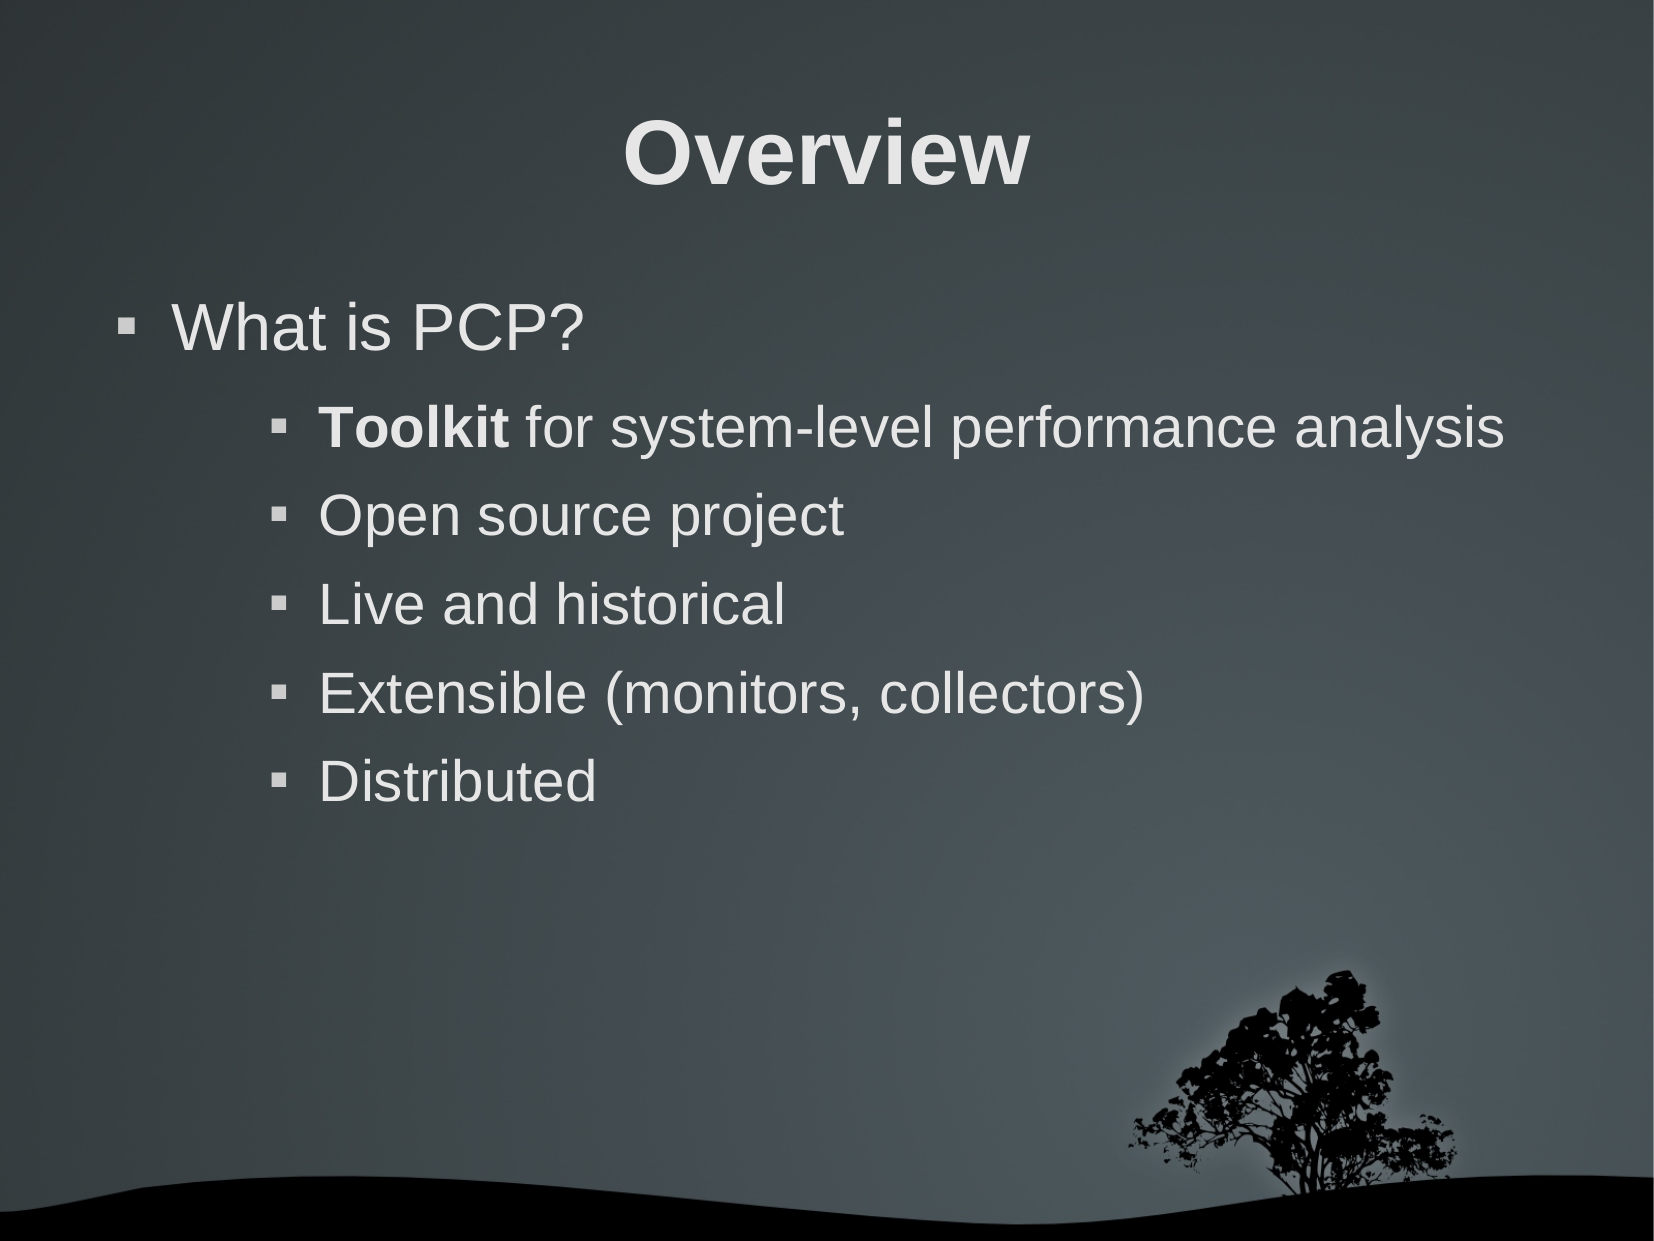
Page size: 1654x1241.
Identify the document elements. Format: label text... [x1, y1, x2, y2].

picture [0, 0, 1654, 1241]
title Overview [82, 49, 1571, 257]
list What is PCP? Toolkit for system-level performance analysis Open source project Live and historical Extensible (monitors, collectors) Distributed [82, 290, 1571, 1109]
